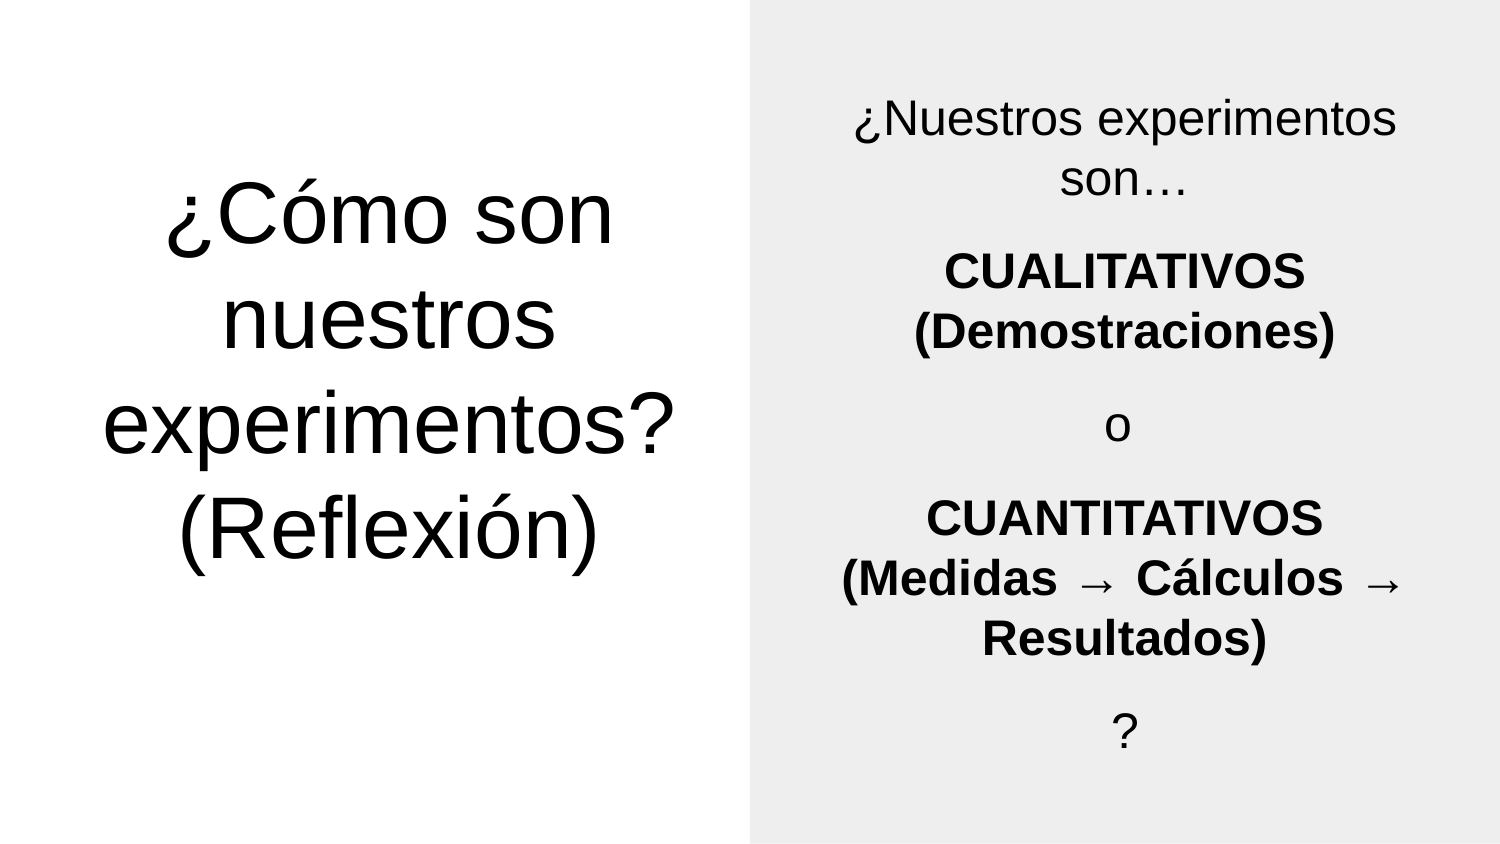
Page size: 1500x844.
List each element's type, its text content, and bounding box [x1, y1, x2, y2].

title ¿Cómo son nuestros experimentos? (Reflexión) [57, 141, 722, 592]
list ¿Nuestros experimentos son… CUALITATIVOS (Demostraciones) o CUANTITATIVOS (Medidas → Cálculos → Resultados) ? [810, 118, 1440, 725]
